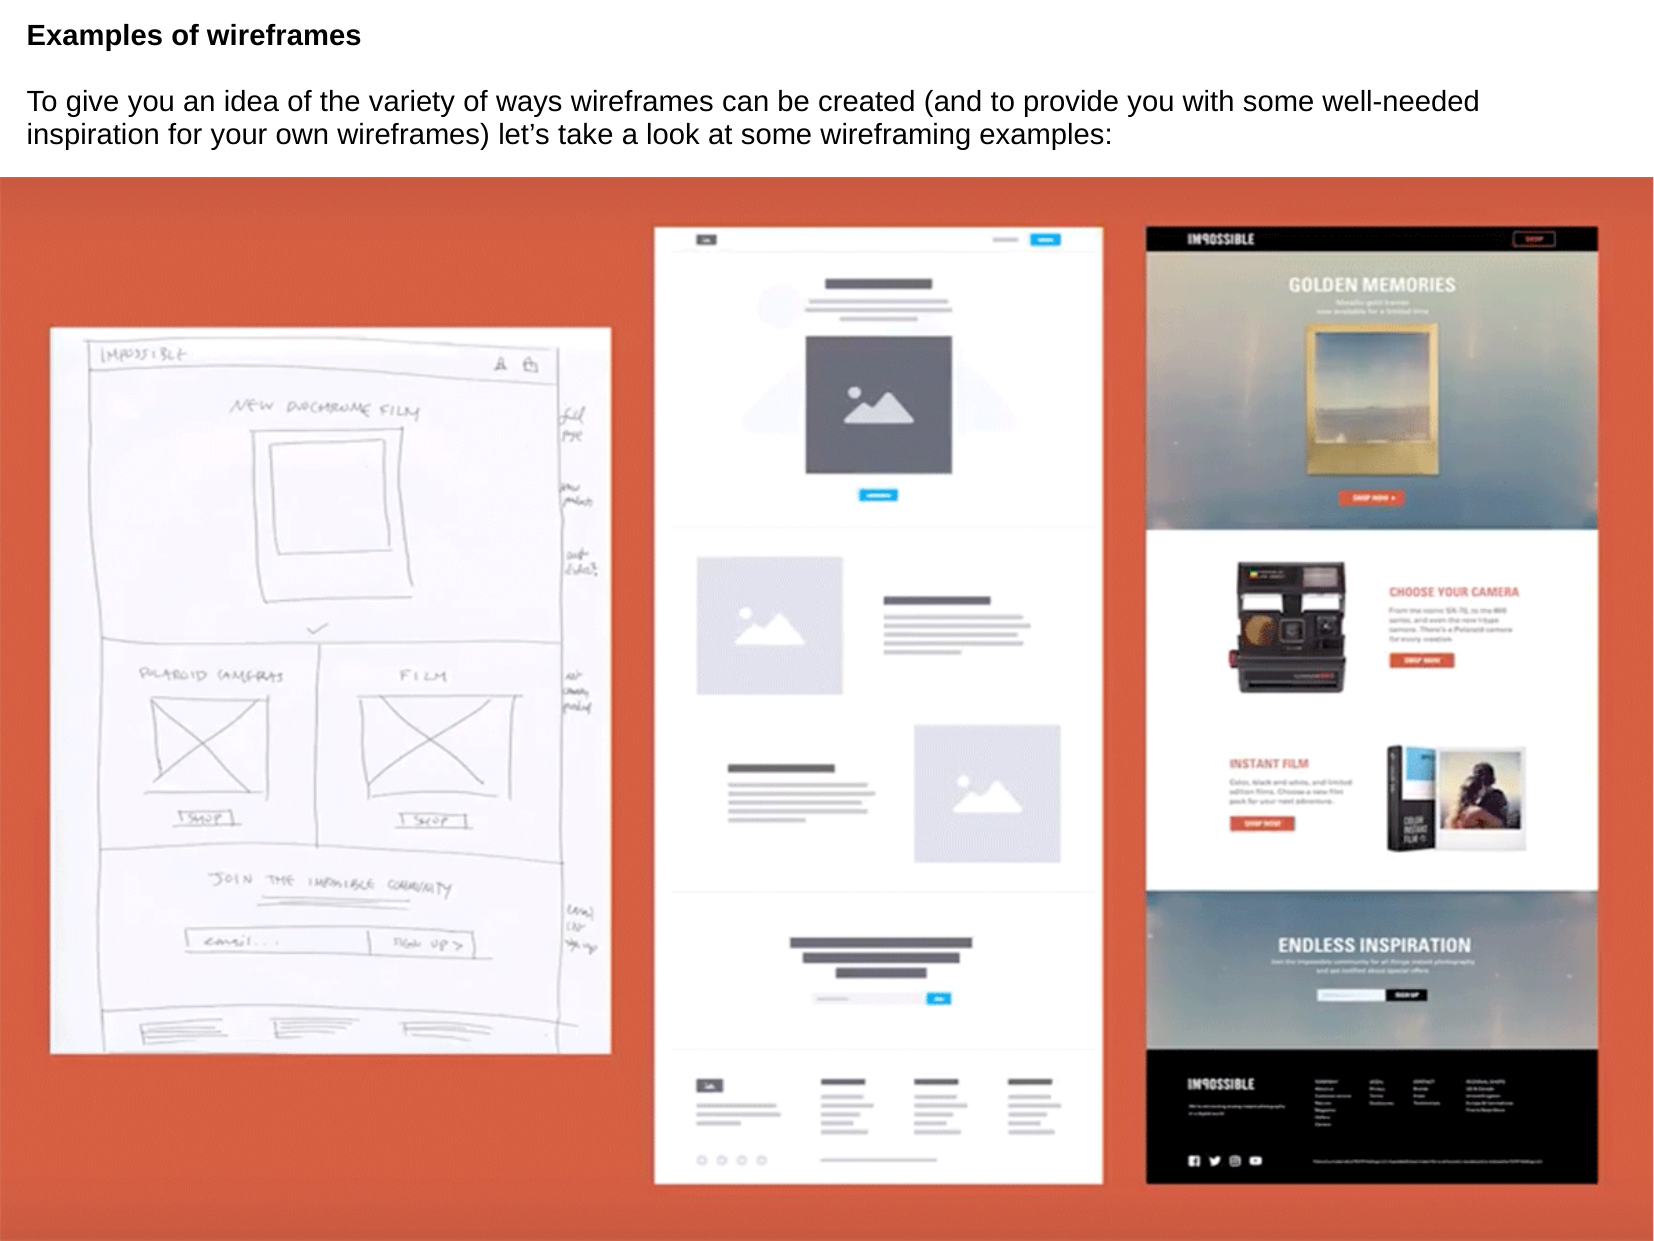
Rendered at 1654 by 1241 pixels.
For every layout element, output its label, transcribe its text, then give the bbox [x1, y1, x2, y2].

picture [0, 177, 1654, 1241]
text_box Examples of wireframes To give you an idea of the variety of ways wireframes can be created (and to provide you with some well-needed inspiration for your own wireframes) let’s take a look at some wireframing examples: [11, 11, 1636, 177]
